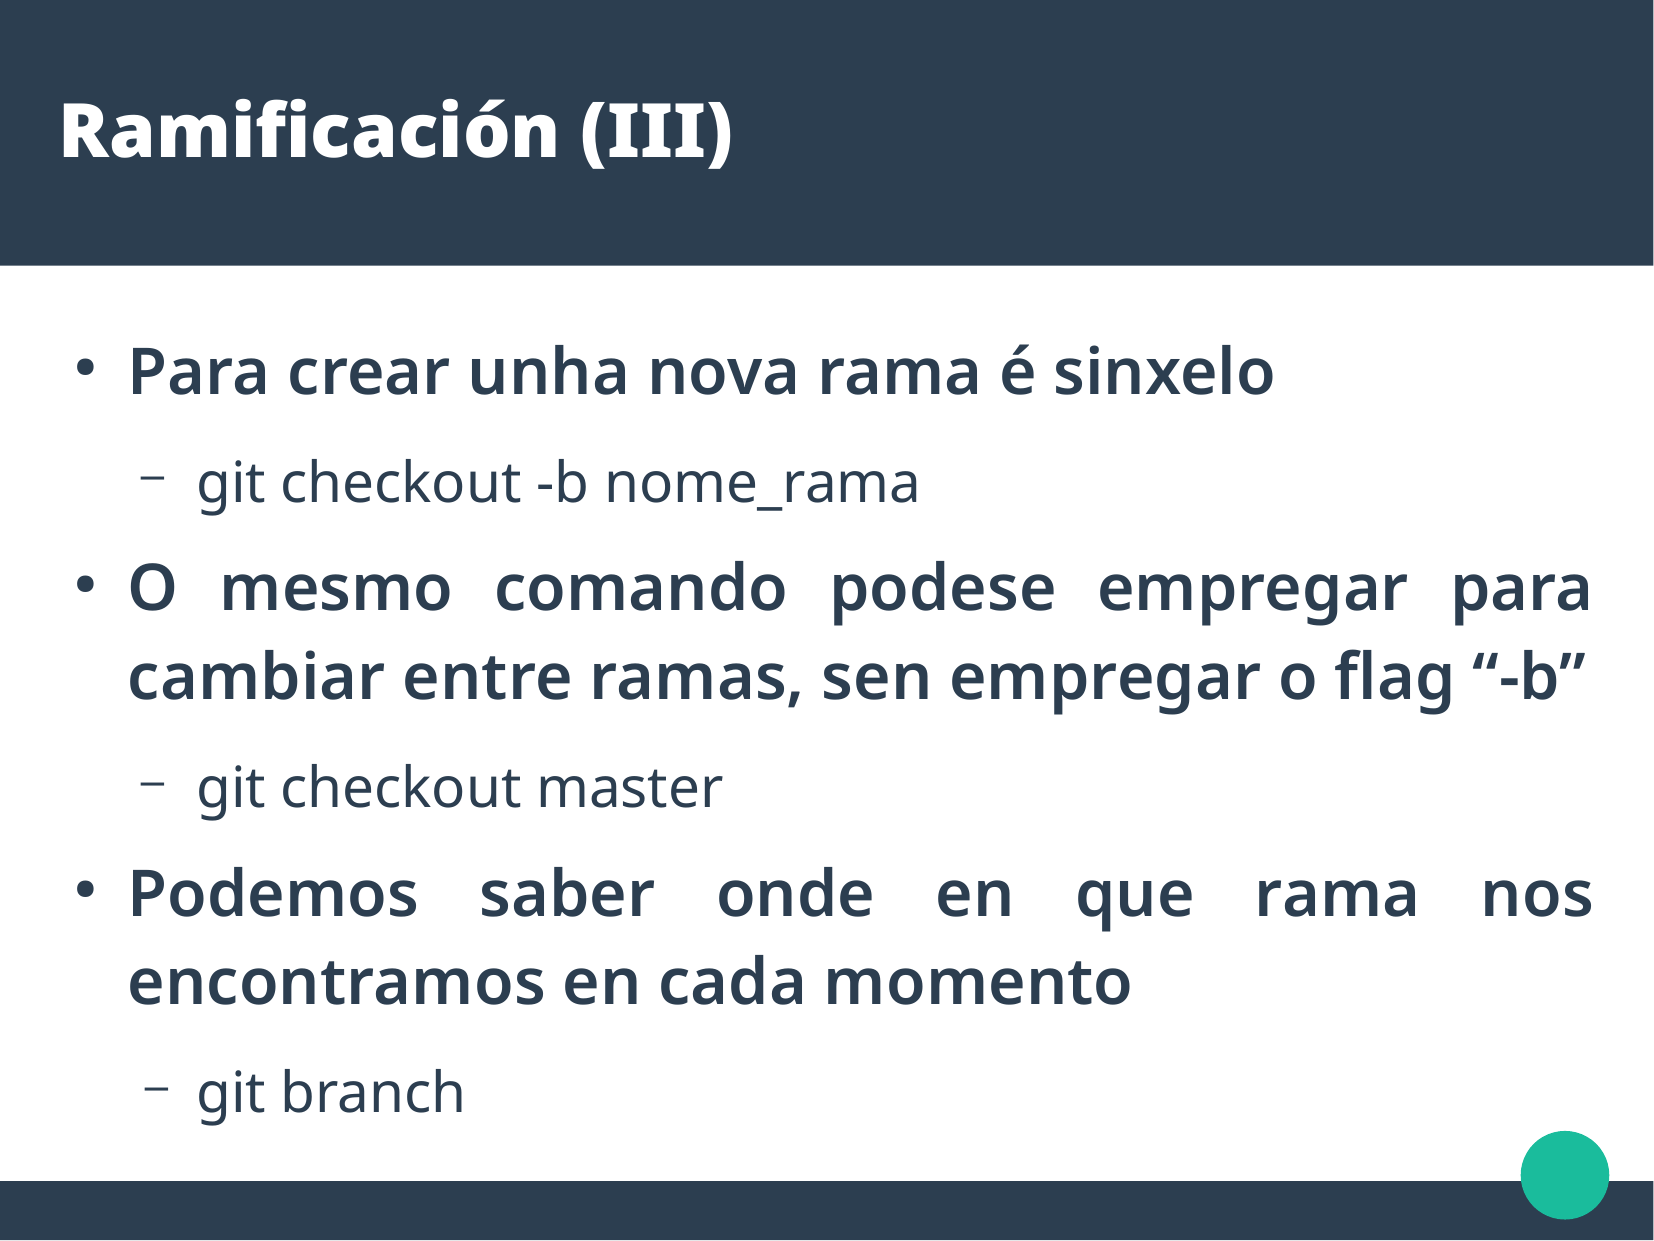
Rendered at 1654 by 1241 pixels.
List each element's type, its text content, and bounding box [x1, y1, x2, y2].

title Ramificación (III) [59, 49, 1595, 207]
list Para crear unha nova rama é sinxelo git checkout -b nome_rama O mesmo comando podese empregar para cambiar entre ramas, sen empregar o flag “-b” git checkout master Podemos saber onde en que rama nos encontramos en cada momento git branch [59, 324, 1595, 1152]
